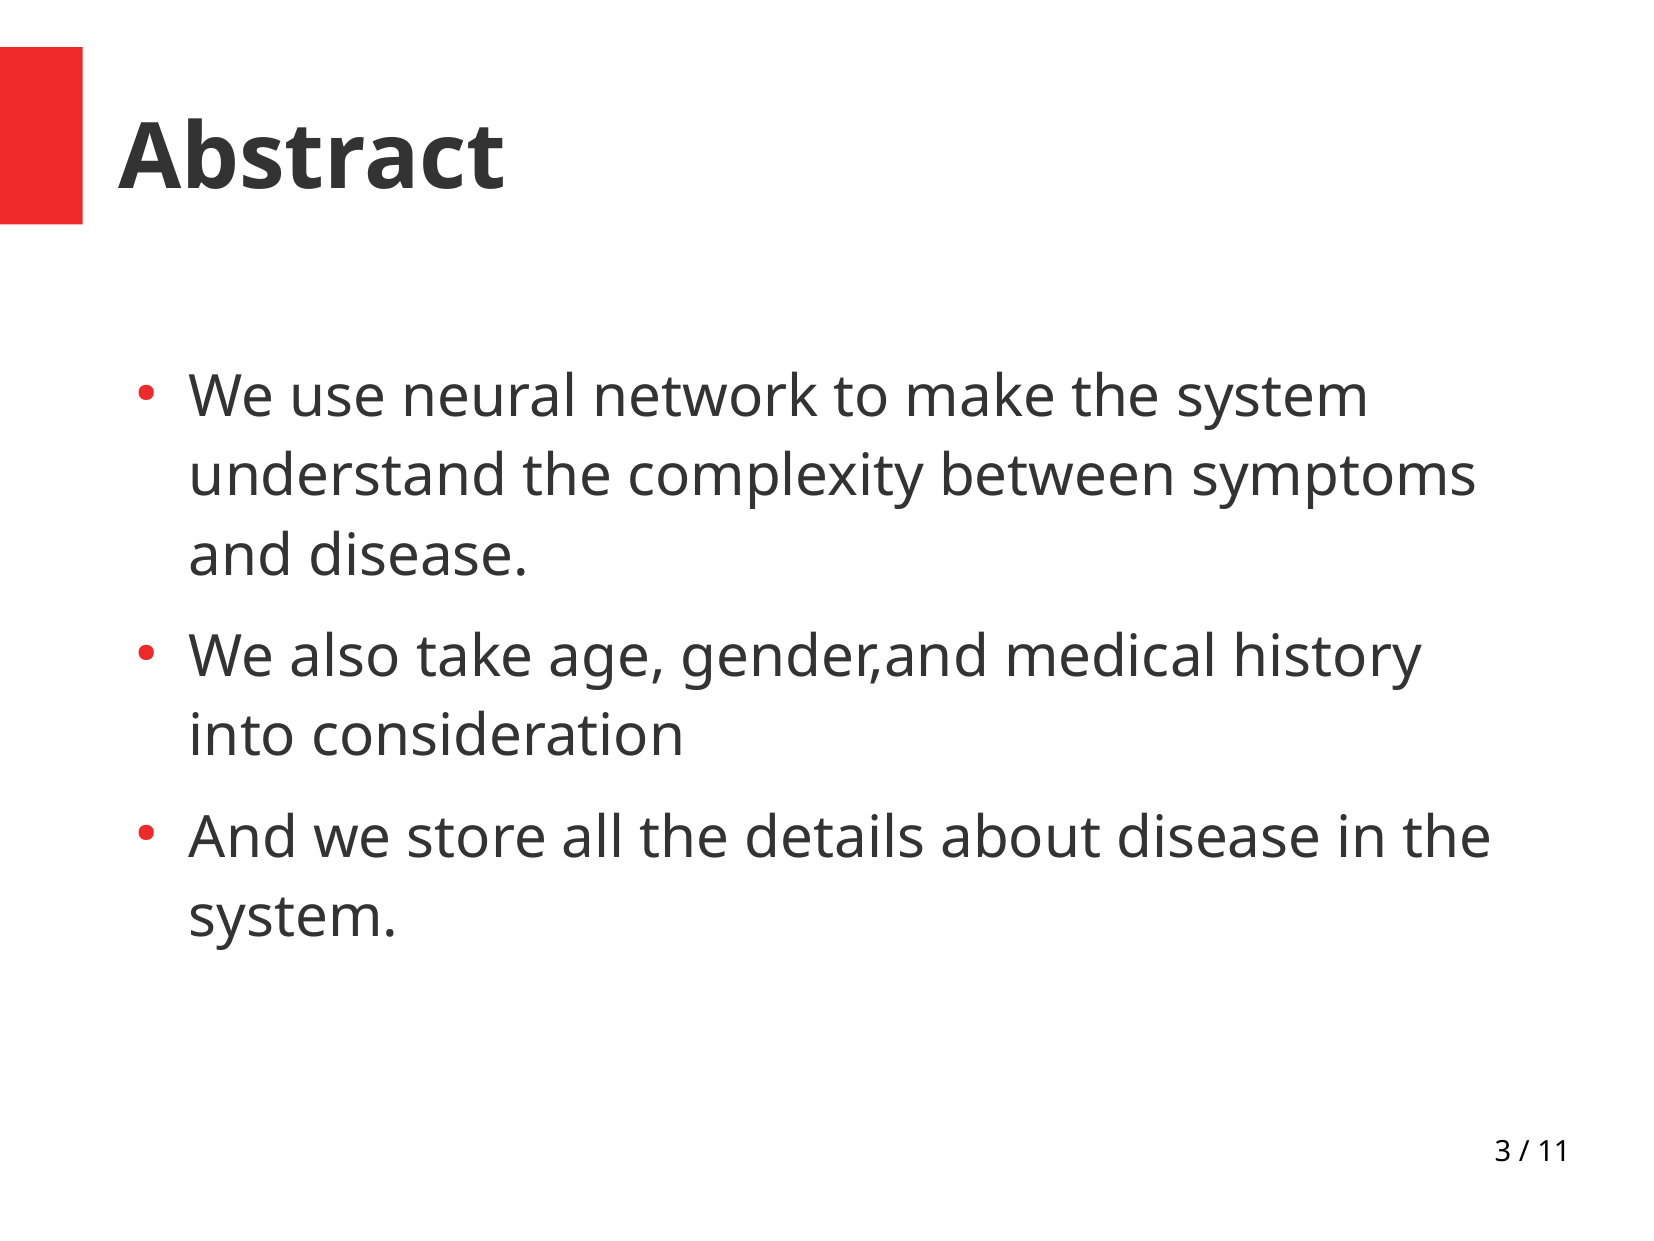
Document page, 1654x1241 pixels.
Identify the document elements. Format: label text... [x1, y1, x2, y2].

title Abstract [118, 49, 1571, 257]
list We use neural network to make the system understand the complexity between symptoms and disease. We also take age, gender,and medical history into consideration And we store all the details about disease in the system. [118, 354, 1536, 1074]
